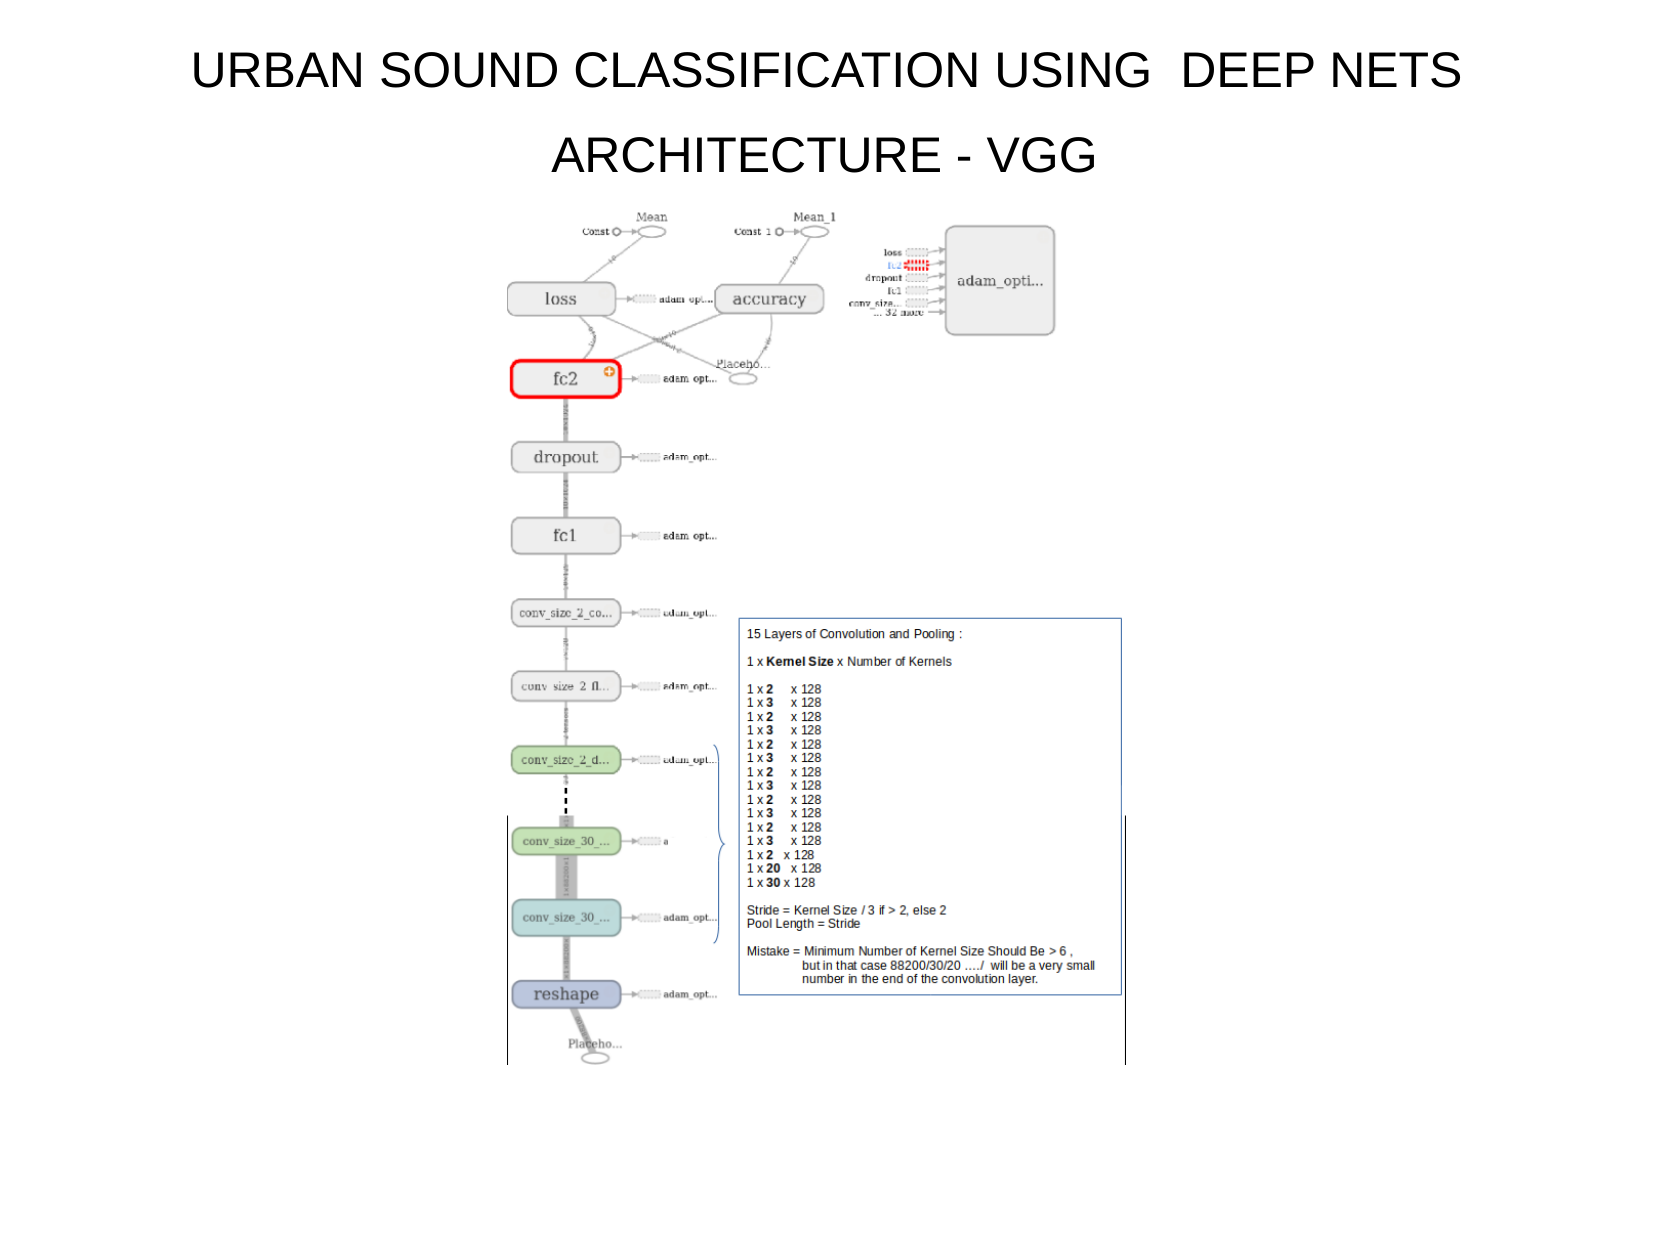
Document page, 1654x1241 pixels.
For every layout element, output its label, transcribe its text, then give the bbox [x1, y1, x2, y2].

title ARCHITECTURE - VGG [80, 120, 1569, 191]
title URBAN SOUND CLASSIFICATION USING DEEP NETS [82, 34, 1571, 106]
picture [507, 192, 1126, 1066]
